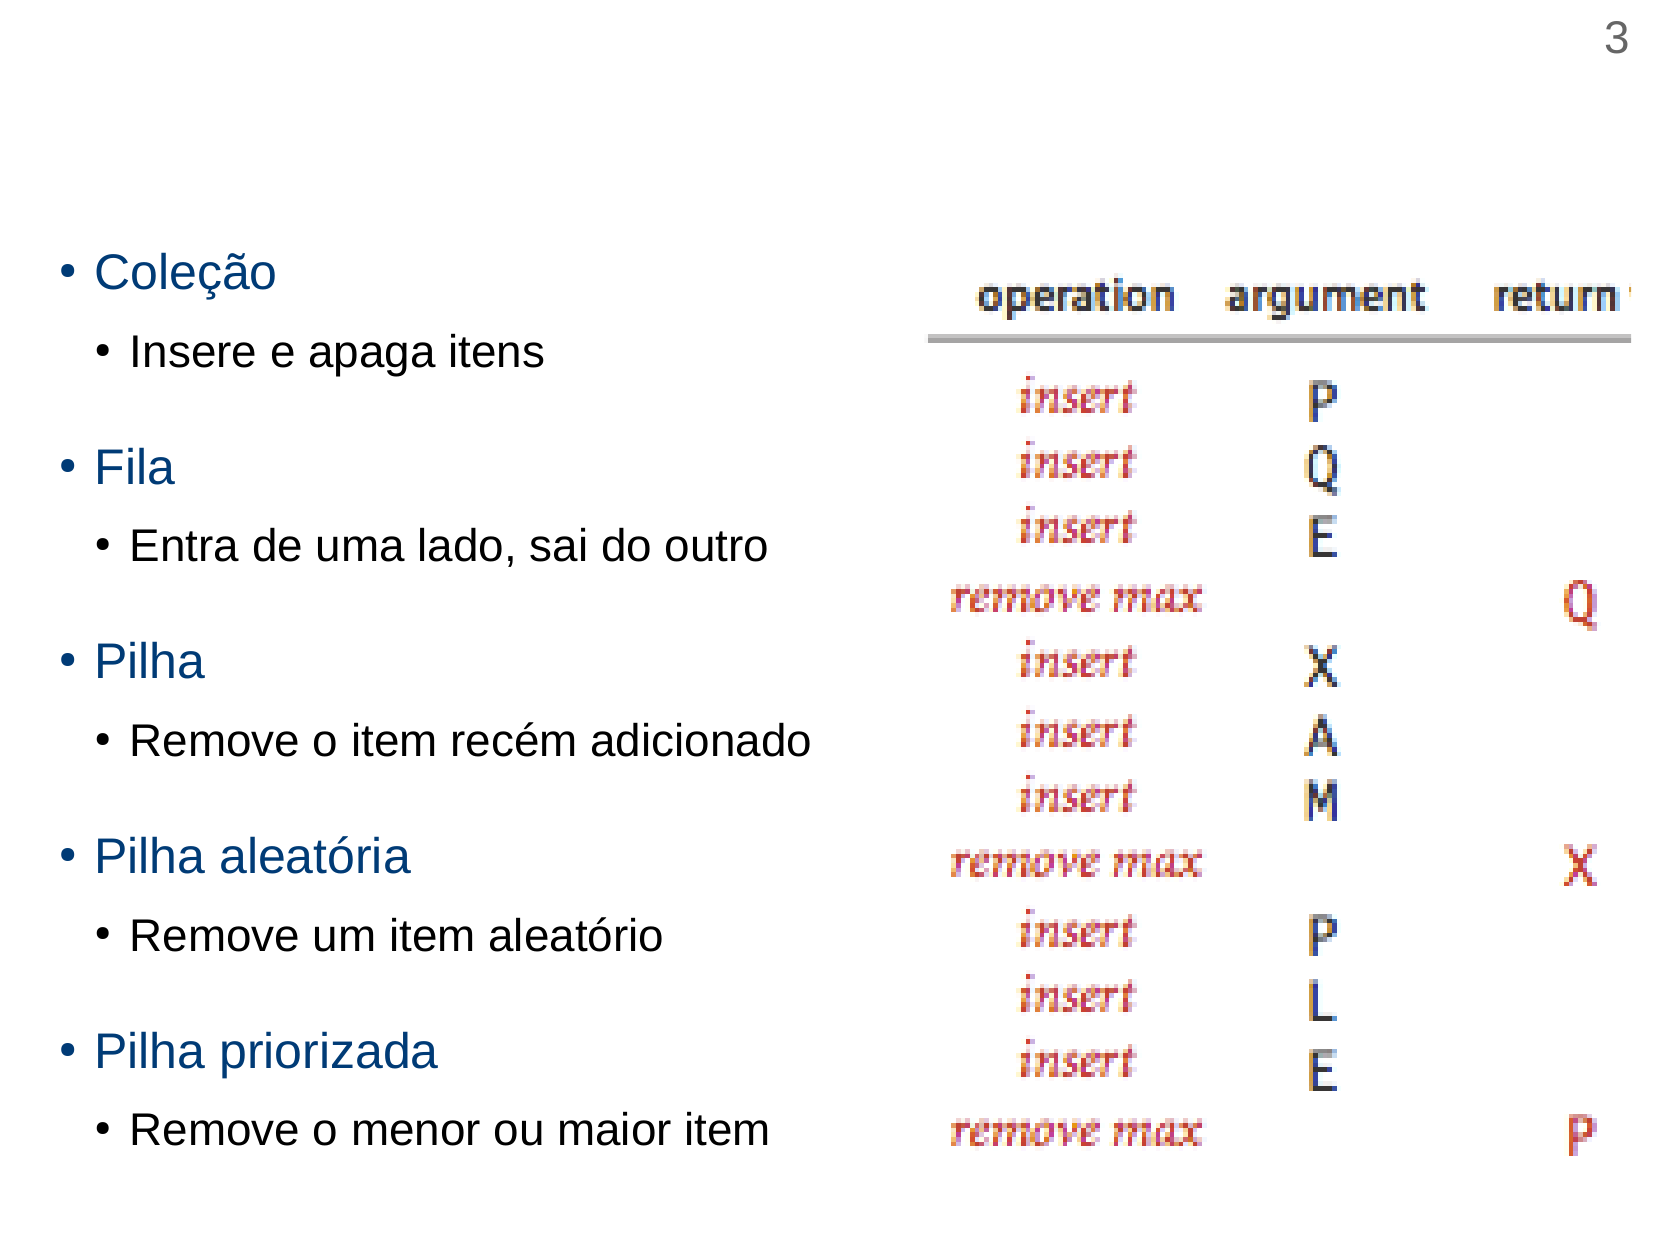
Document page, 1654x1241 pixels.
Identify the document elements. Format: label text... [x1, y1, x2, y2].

list Coleção Insere e apaga itens Fila Entra de uma lado, sai do outro Pilha Remove o item recém adicionado Pilha aleatória Remove um item aleatório Pilha priorizada Remove o menor ou maior item [59, 236, 827, 1211]
picture [924, 246, 1632, 1167]
